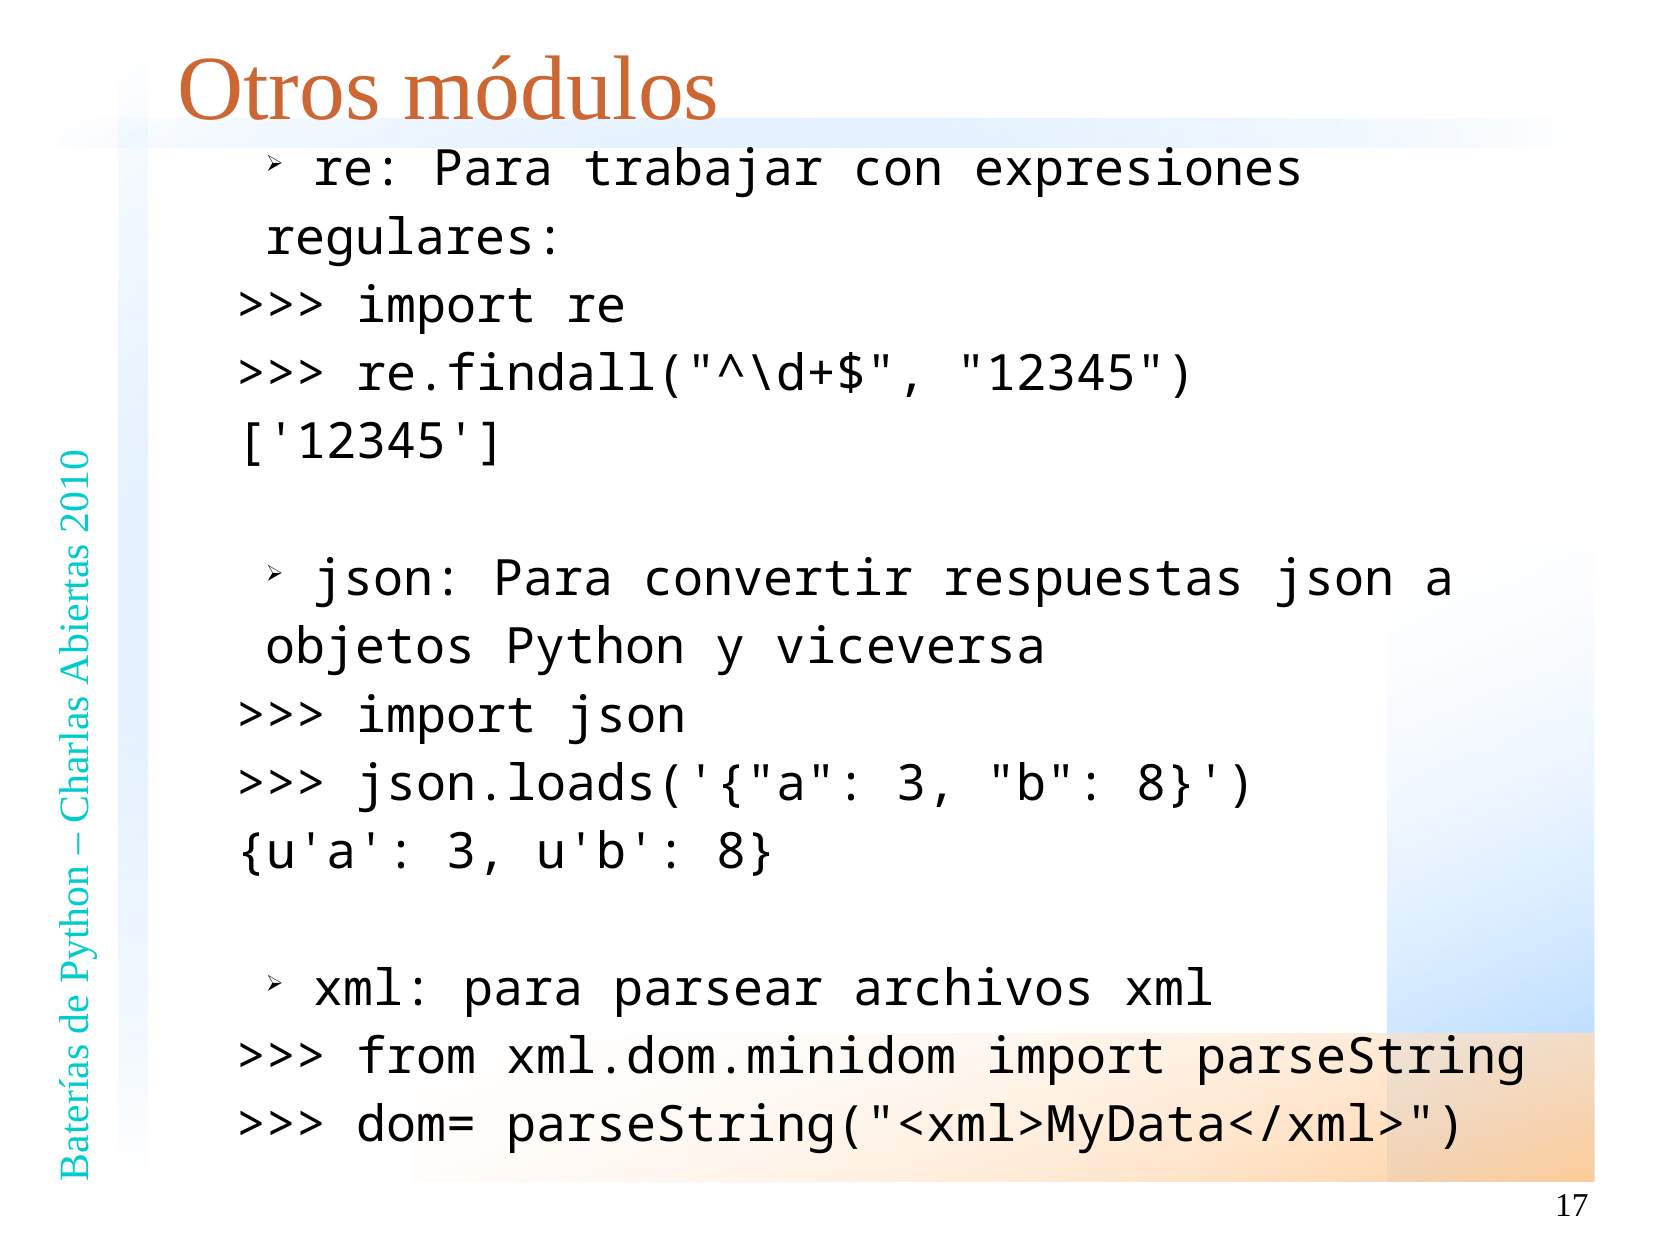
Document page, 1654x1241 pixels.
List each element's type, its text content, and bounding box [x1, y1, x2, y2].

subtitle re: Para trabajar con expresiones regulares: >>> import re >>> re.findall("^\d+$", "12345") ['12345'] json: Para convertir respuestas json a objetos Python y viceversa >>> import json >>> json.loads('{"a": 3, "b": 8}') {u'a': 3, u'b': 8} xml: para parsear archivos xml >>> from xml.dom.minidom import parseString >>> dom= parseString("<xml>MyData</xml>") [206, 176, 1595, 1181]
title Otros módulos [177, 29, 1595, 148]
